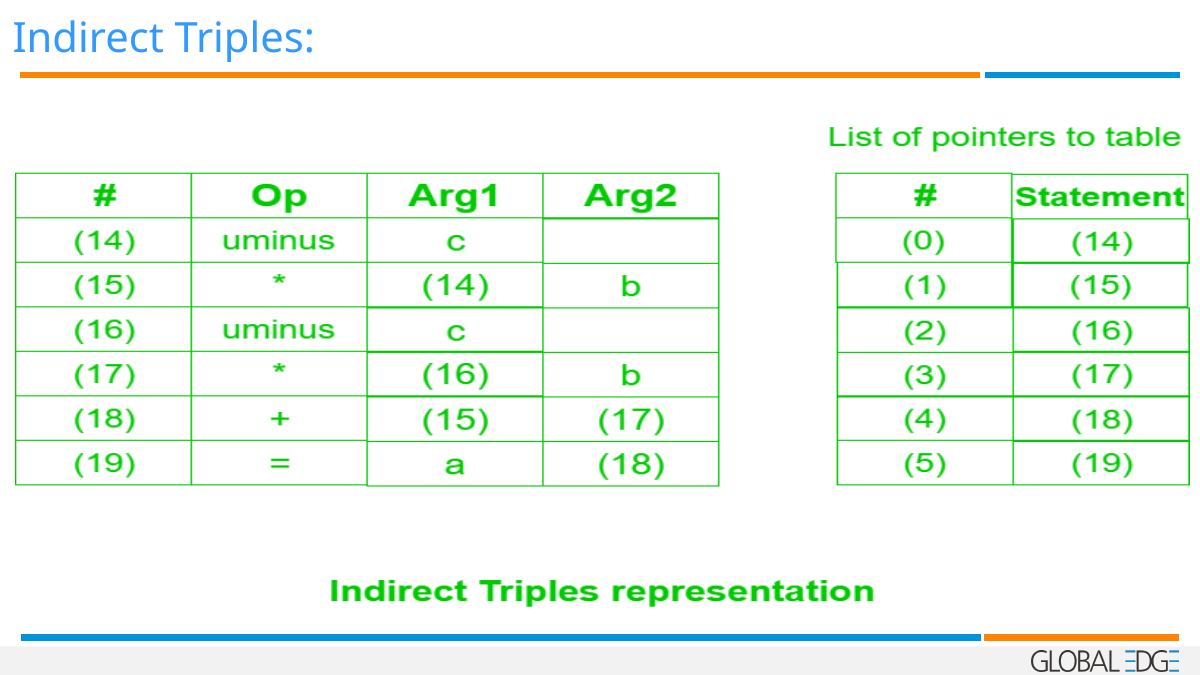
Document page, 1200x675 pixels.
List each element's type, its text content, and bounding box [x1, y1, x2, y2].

title Indirect Triples: [12, 9, 1088, 63]
picture [1031, 650, 1179, 672]
picture [15, 106, 1190, 619]
